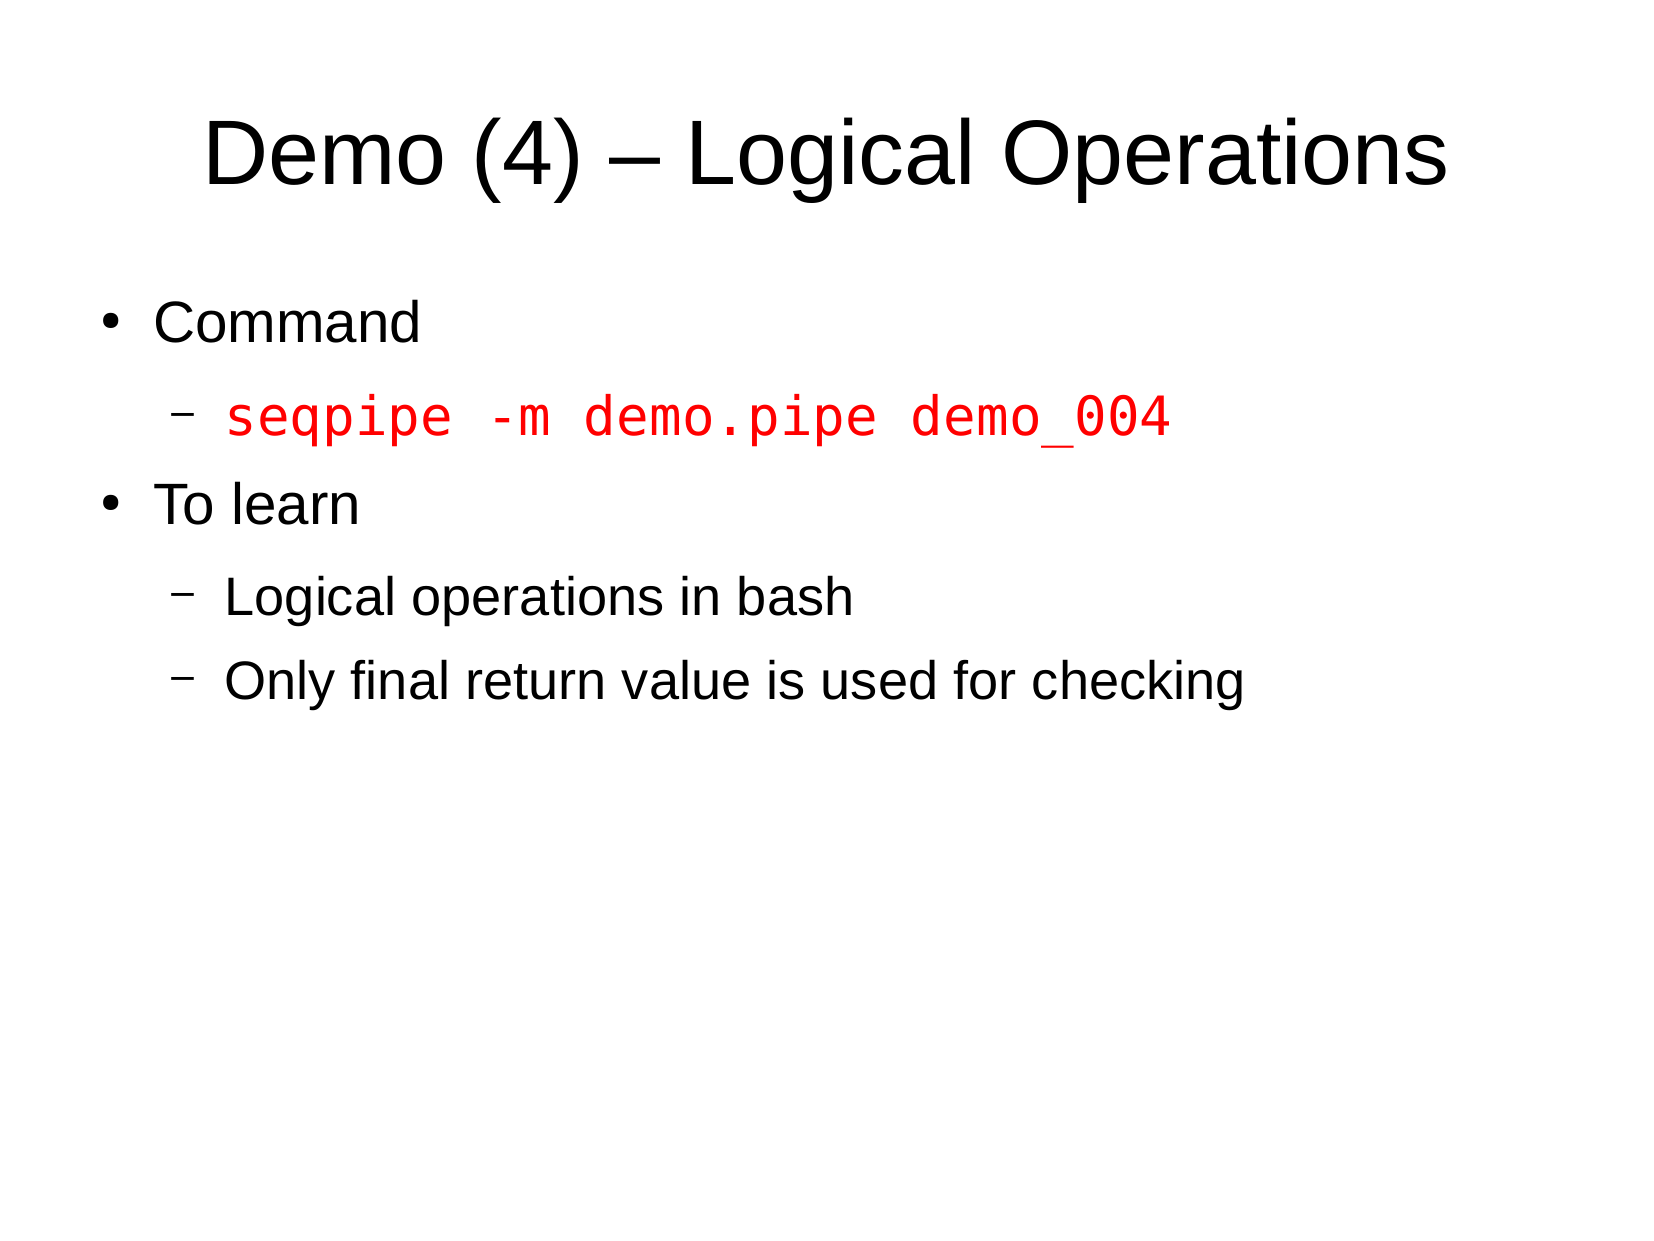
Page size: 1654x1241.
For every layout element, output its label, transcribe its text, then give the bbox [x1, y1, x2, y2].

list Command seqpipe -m demo.pipe demo_004 To learn Logical operations in bash Only final return value is used for checking [82, 290, 1538, 1010]
title Demo (4) – Logical Operations [82, 49, 1571, 257]
